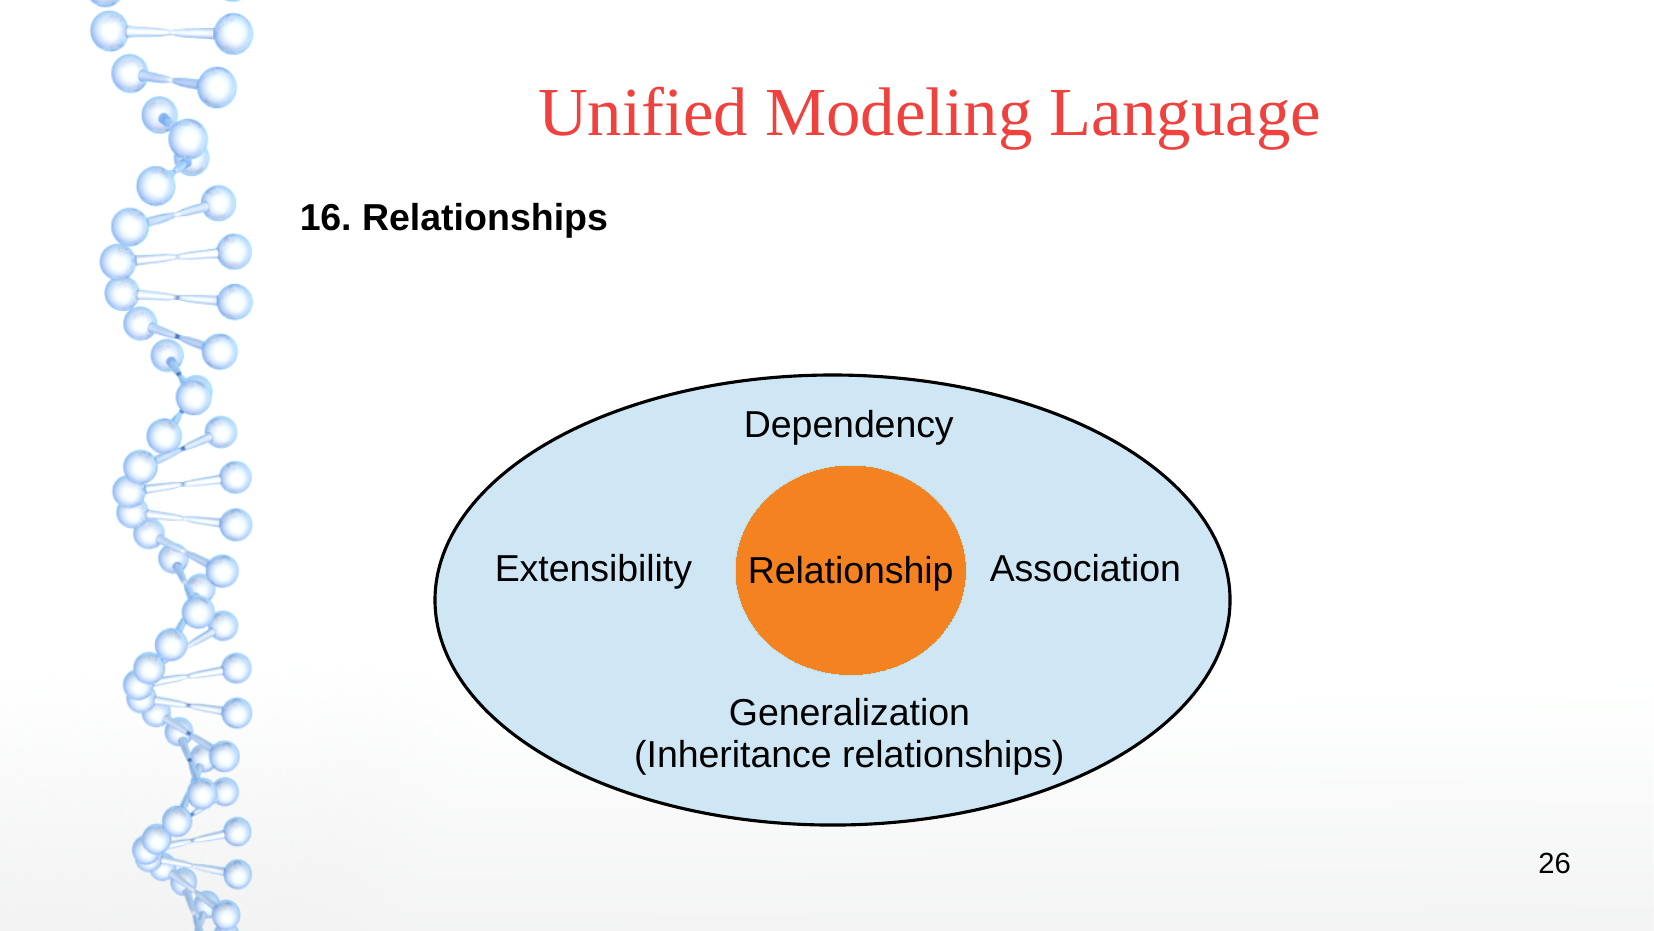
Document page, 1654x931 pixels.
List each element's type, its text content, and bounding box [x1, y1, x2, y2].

text_box Dependency [729, 395, 970, 453]
text_box Generalization (Inheritance relationships) [537, 684, 1162, 826]
text_box Relationship [735, 465, 967, 676]
title Unified Modeling Language [265, 35, 1595, 189]
text_box [225, 218, 1621, 751]
text_box Extensibility [480, 540, 721, 597]
picture [0, 0, 1654, 931]
text_box Association [975, 540, 1216, 597]
text_box 16. Relationships [285, 188, 1366, 288]
